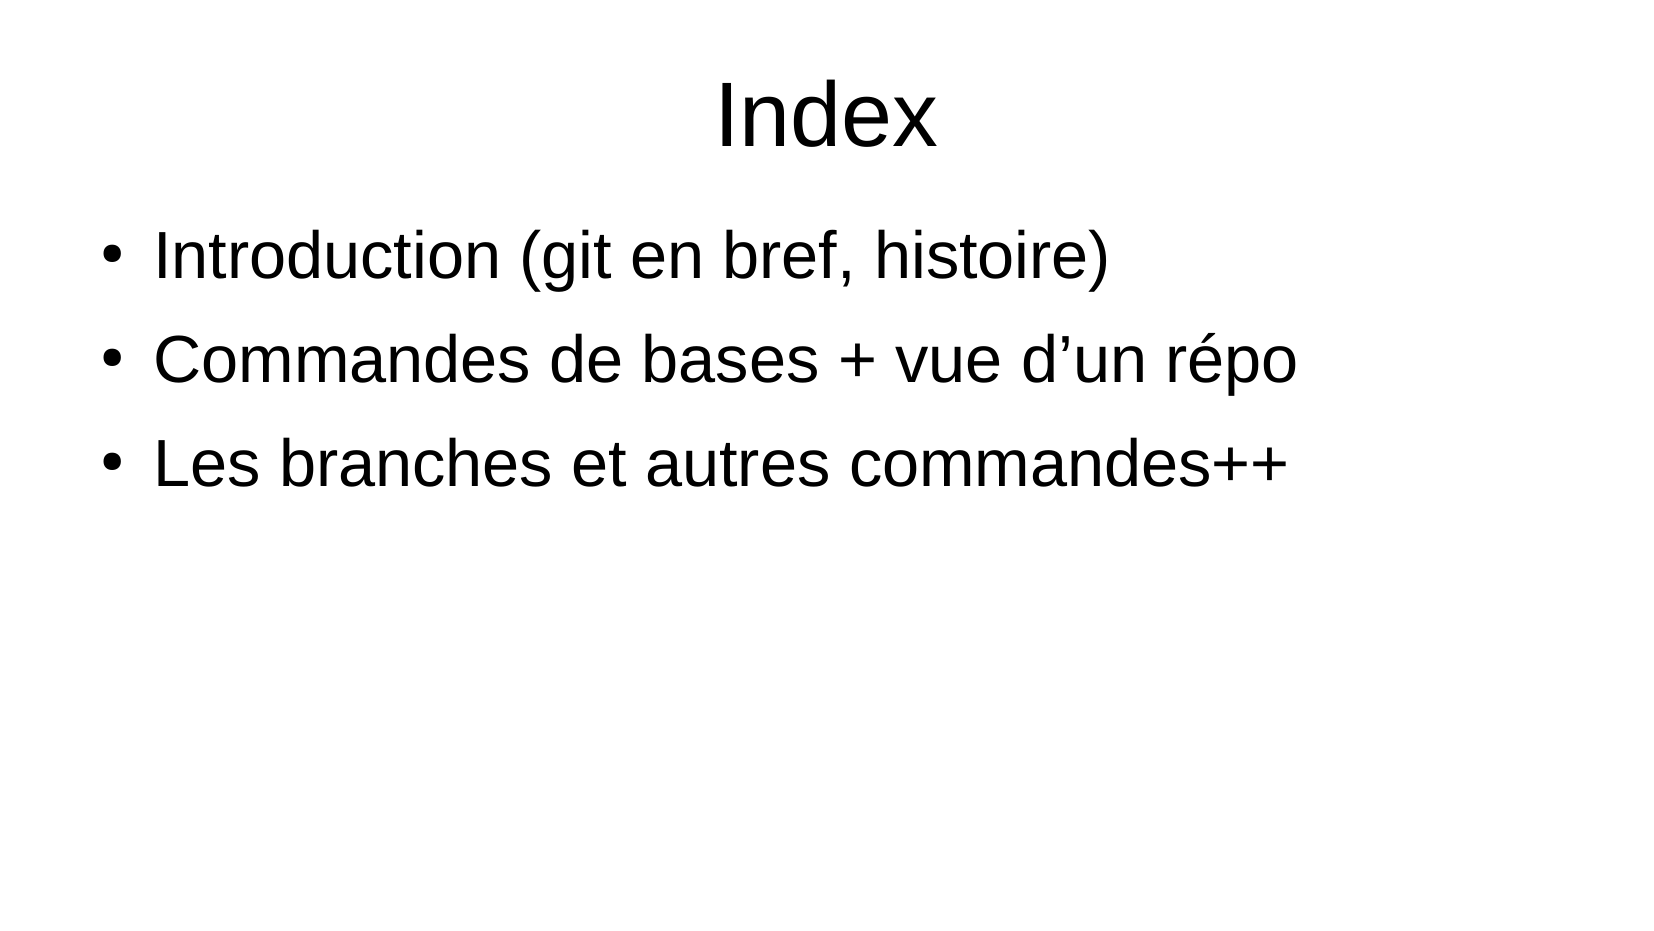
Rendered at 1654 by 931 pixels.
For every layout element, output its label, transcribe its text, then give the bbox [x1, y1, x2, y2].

list Introduction (git en bref, histoire) Commandes de bases + vue d’un répo Les branches et autres commandes++ [82, 217, 1571, 758]
title Index [82, 37, 1571, 193]
